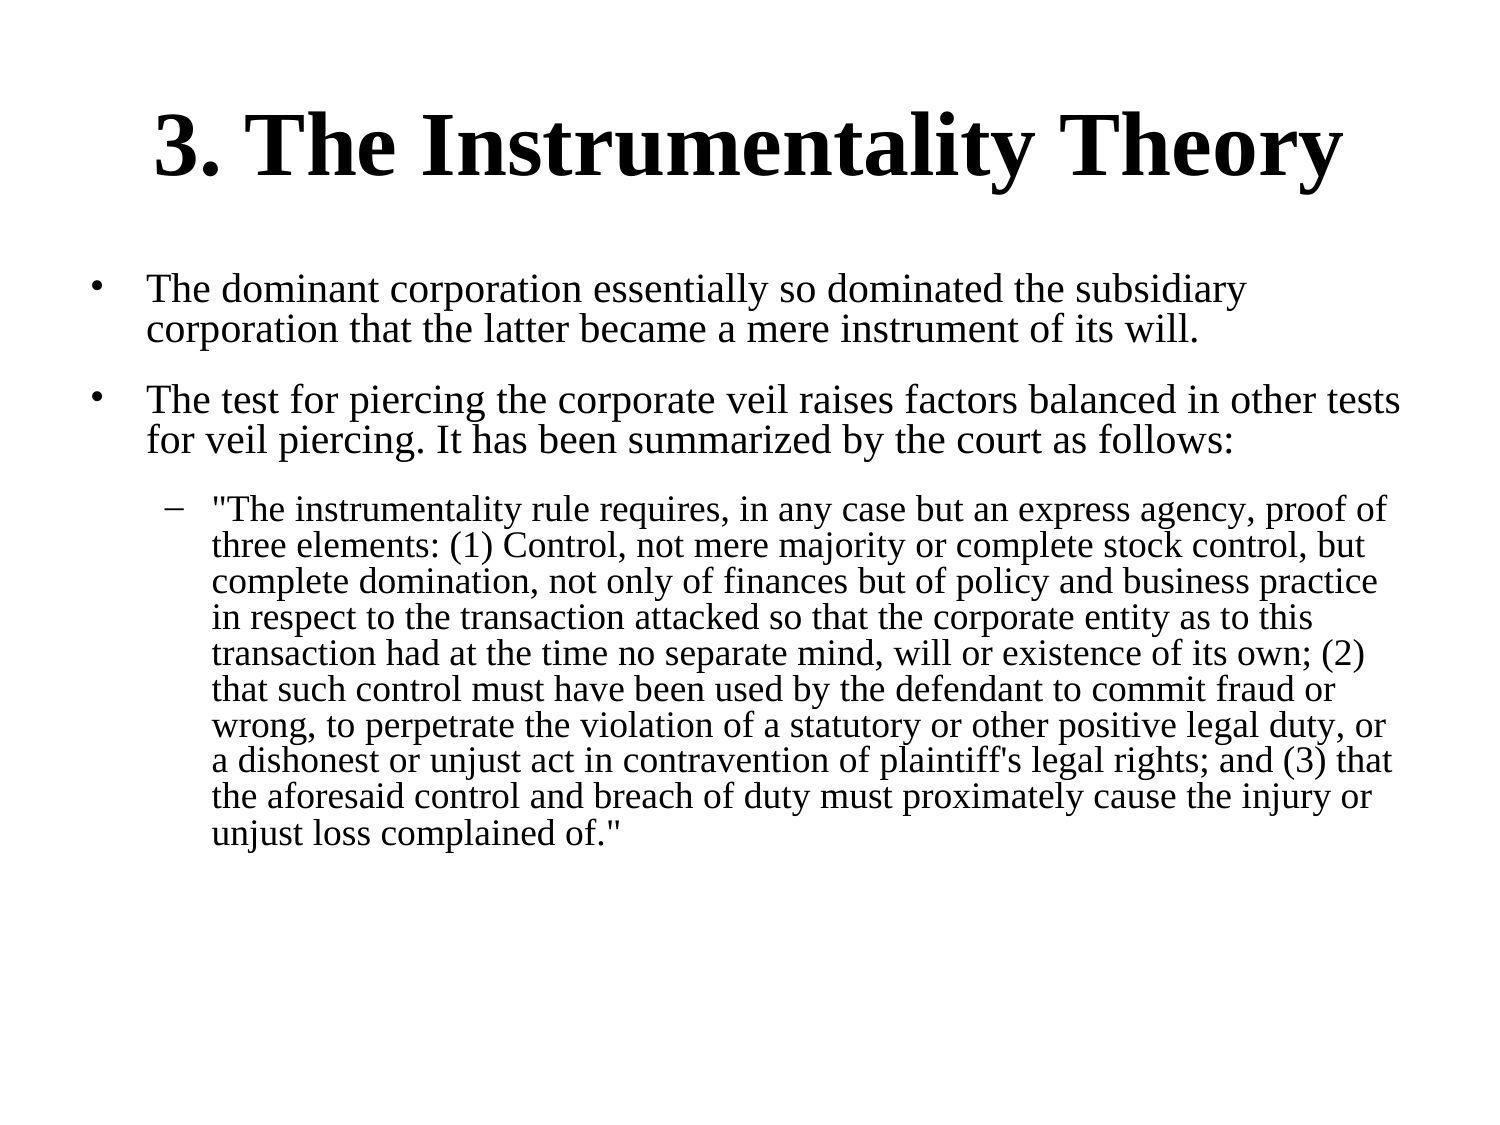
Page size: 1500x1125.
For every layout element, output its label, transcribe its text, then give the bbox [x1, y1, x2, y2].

list The dominant corporation essentially so dominated the subsidiary corporation that the latter became a mere instrument of its will. The test for piercing the corporate veil raises factors balanced in other tests for veil piercing. It has been summarized by the court as follows: "The instrumentality rule requires, in any case but an express agency, proof of three elements: (1) Control, not mere majority or complete stock control, but complete domination, not only of finances but of policy and business practice in respect to the transaction attacked so that the corporate entity as to this transaction had at the time no separate mind, will or existence of its own; (2) that such control must have been used by the defendant to commit fraud or wrong, to perpetrate the violation of a statutory or other positive legal duty, or a dishonest or unjust act in contravention of plaintiff's legal rights; and (3) that the aforesaid control and breach of duty must proximately cause the injury or unjust loss complained of." [75, 262, 1426, 1005]
title 3. The Instrumentality Theory [75, 45, 1426, 233]
